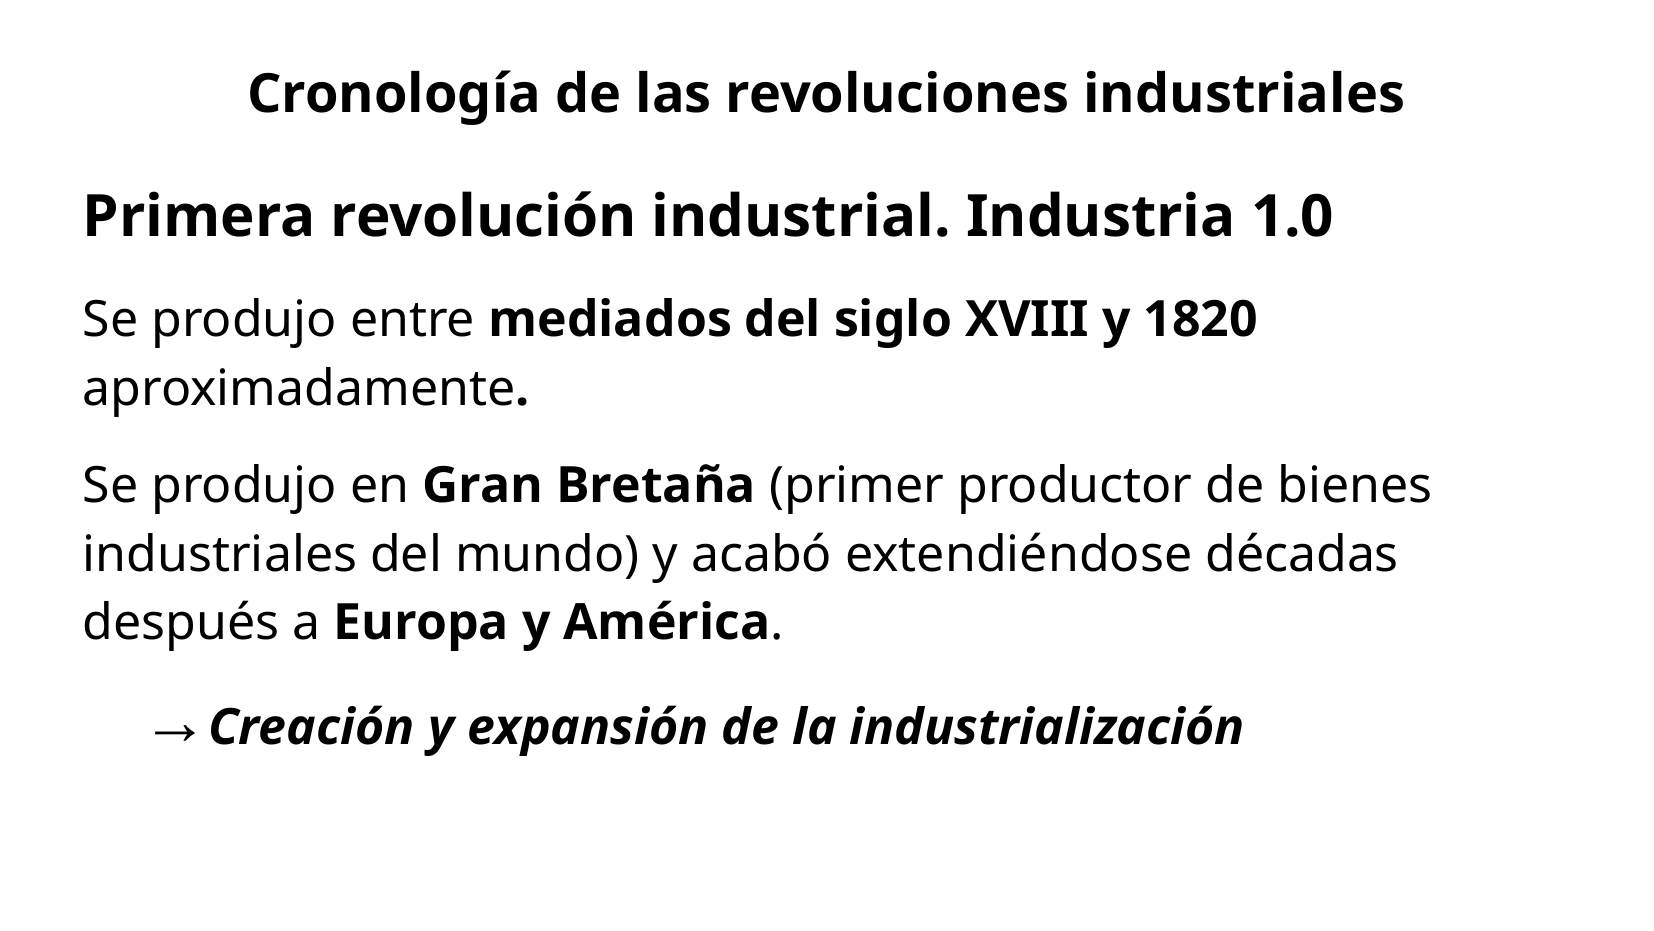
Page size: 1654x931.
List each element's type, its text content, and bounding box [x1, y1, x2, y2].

list Primera revolución industrial. Industria 1.0 Se produjo entre mediados del siglo XVIII y 1820 aproximadamente. Se produjo en Gran Bretaña (primer productor de bienes industriales del mundo) y acabó extendiéndose décadas después a Europa y América. →Creación y expansión de la industrialización [82, 174, 1571, 869]
title Cronología de las revoluciones industriales [82, 13, 1571, 169]
